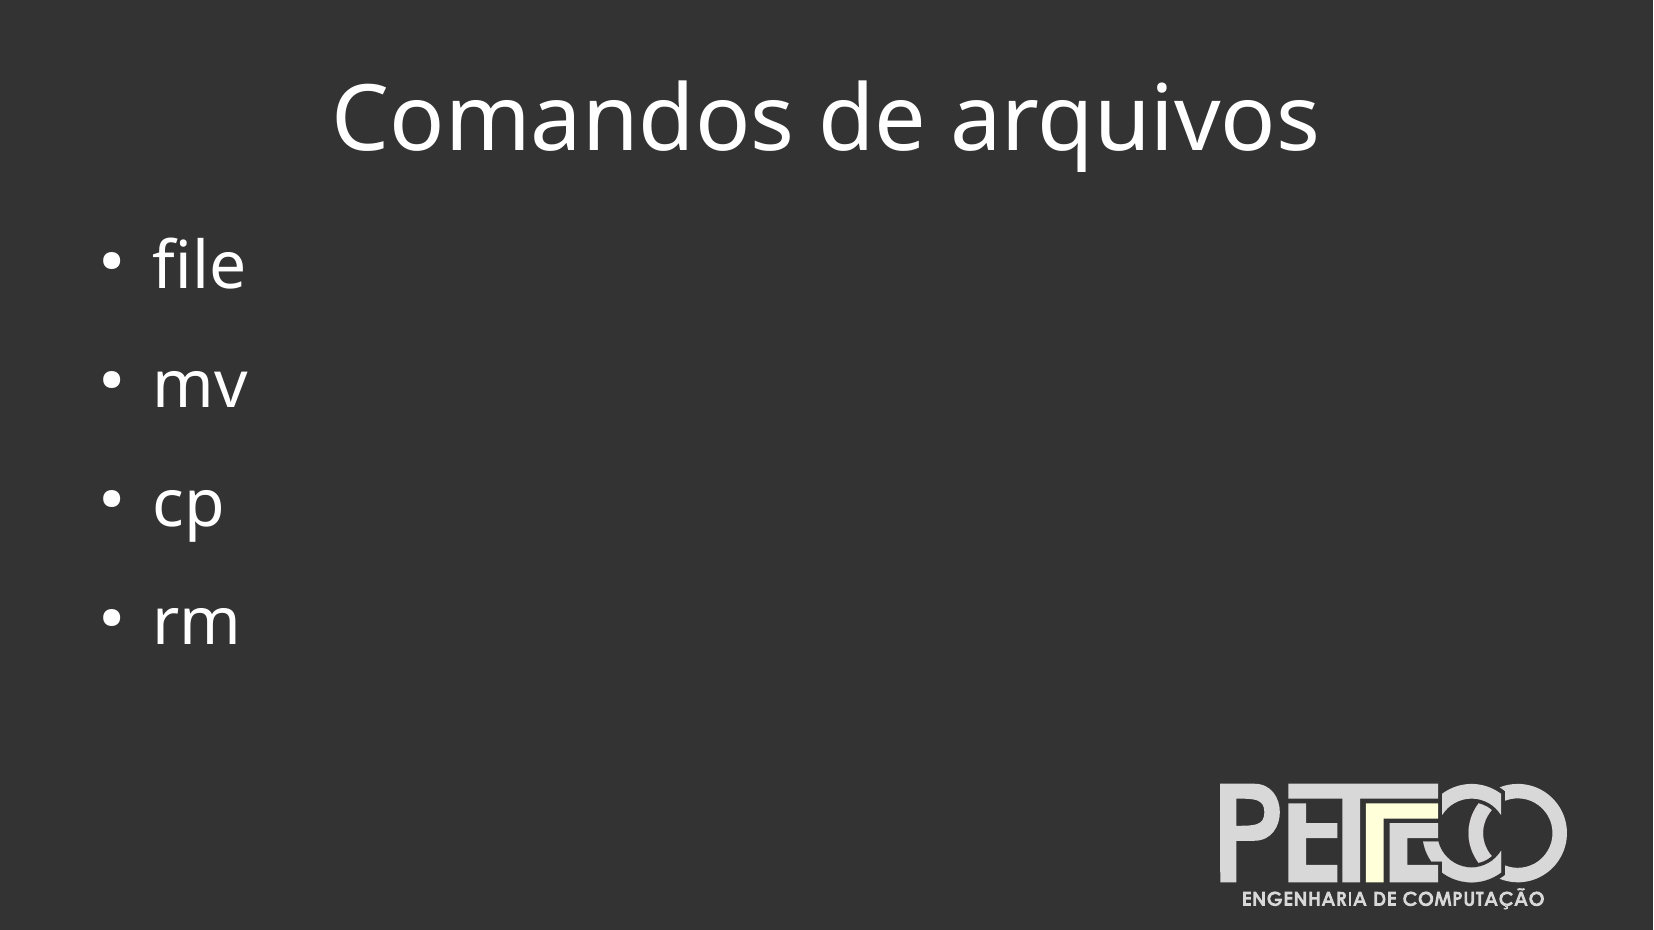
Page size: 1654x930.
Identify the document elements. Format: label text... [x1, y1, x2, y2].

title Comandos de arquivos [82, 37, 1571, 193]
list file mv cp rm [82, 217, 1571, 757]
